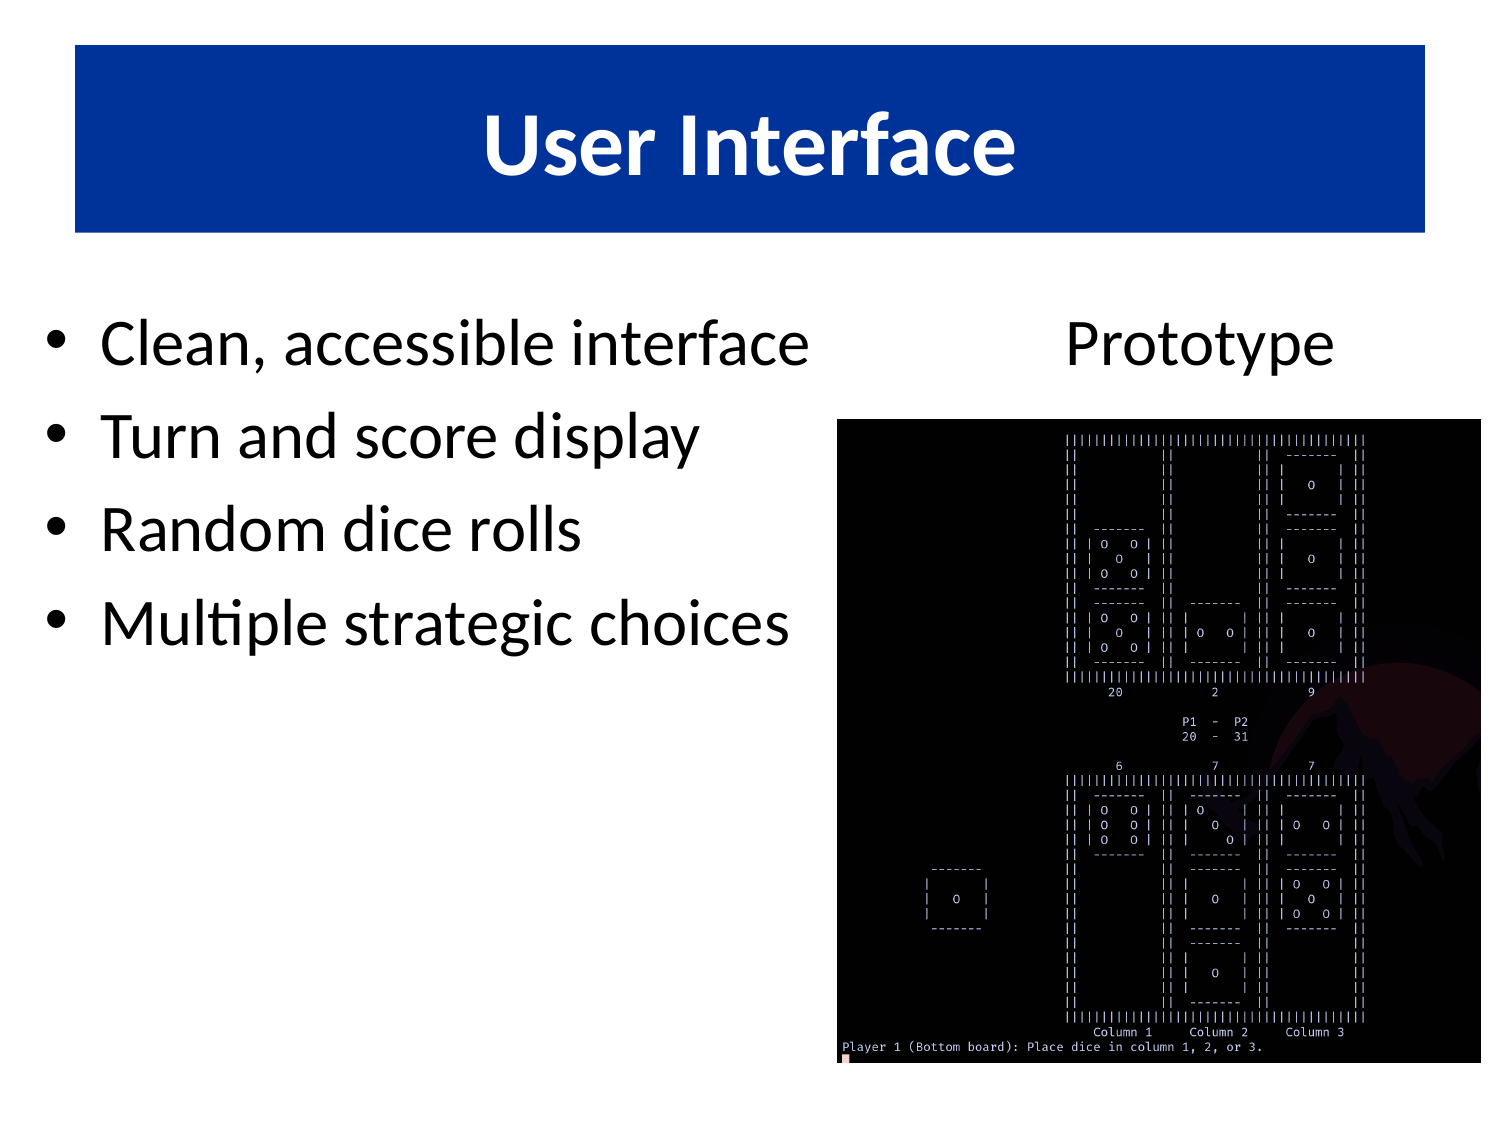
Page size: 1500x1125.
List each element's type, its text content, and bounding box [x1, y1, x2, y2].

title User Interface [75, 45, 1425, 233]
picture [837, 419, 1481, 1063]
list Clean, accessible interface Prototype Turn and score display Random dice rolls Multiple strategic choices [29, 291, 1380, 1034]
